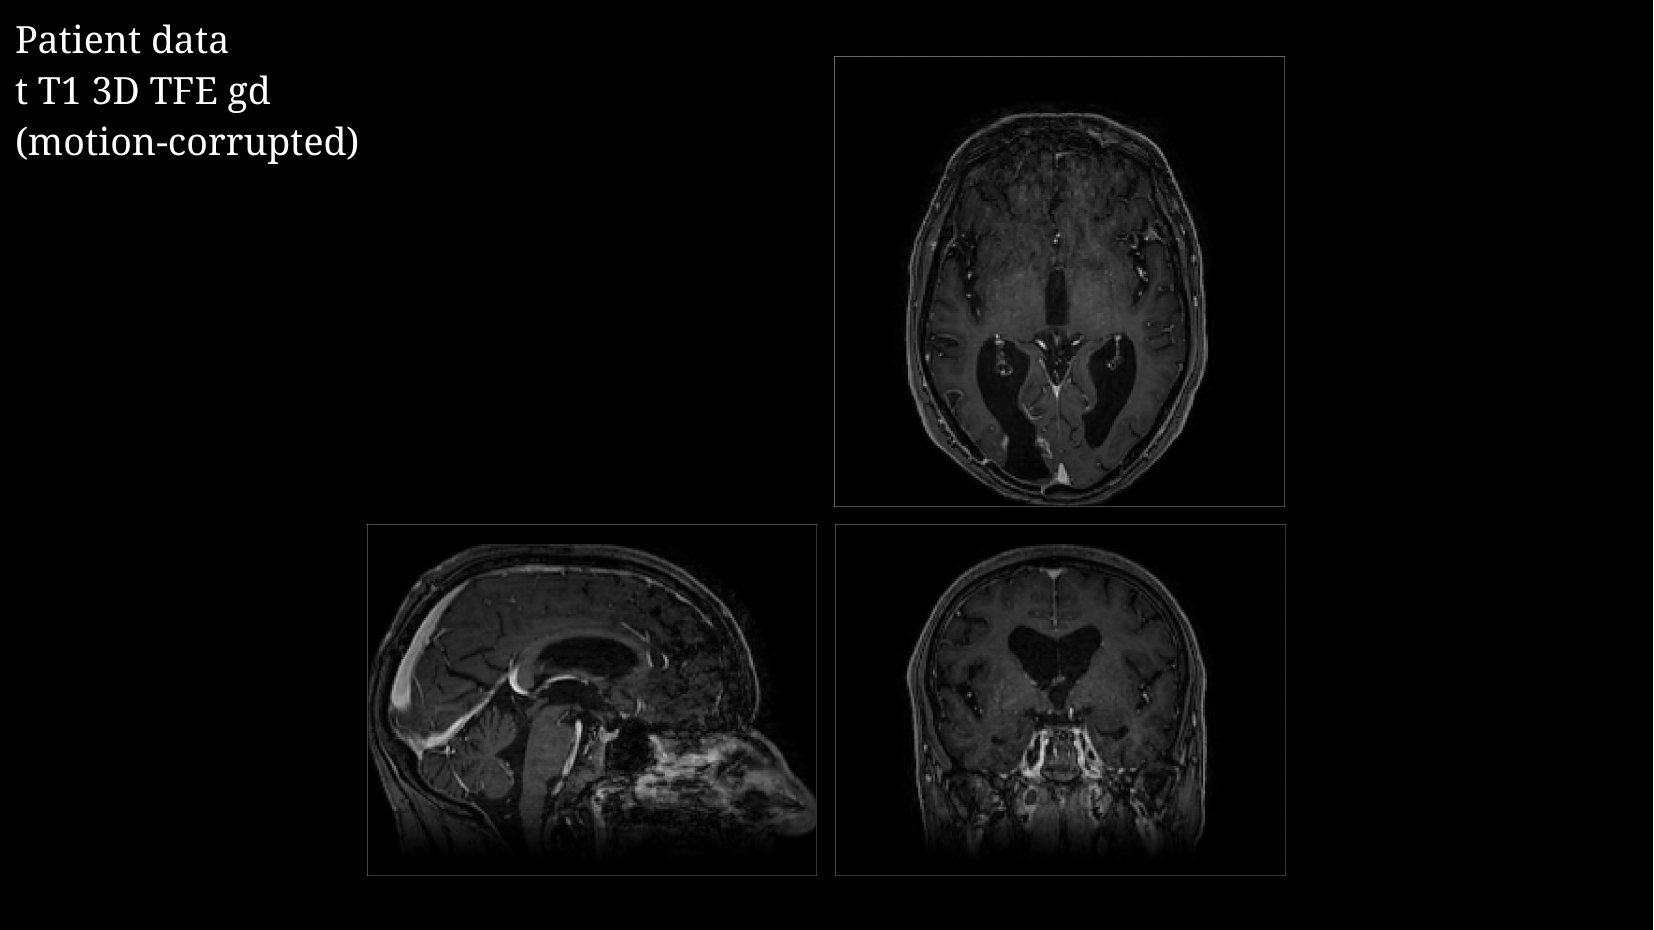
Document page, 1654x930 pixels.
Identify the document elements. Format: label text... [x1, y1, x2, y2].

picture [834, 56, 1285, 507]
title Patient data t T1 3D TFE gd (motion-corrupted) [15, 4, 713, 176]
picture [367, 524, 817, 876]
picture [835, 524, 1286, 876]
